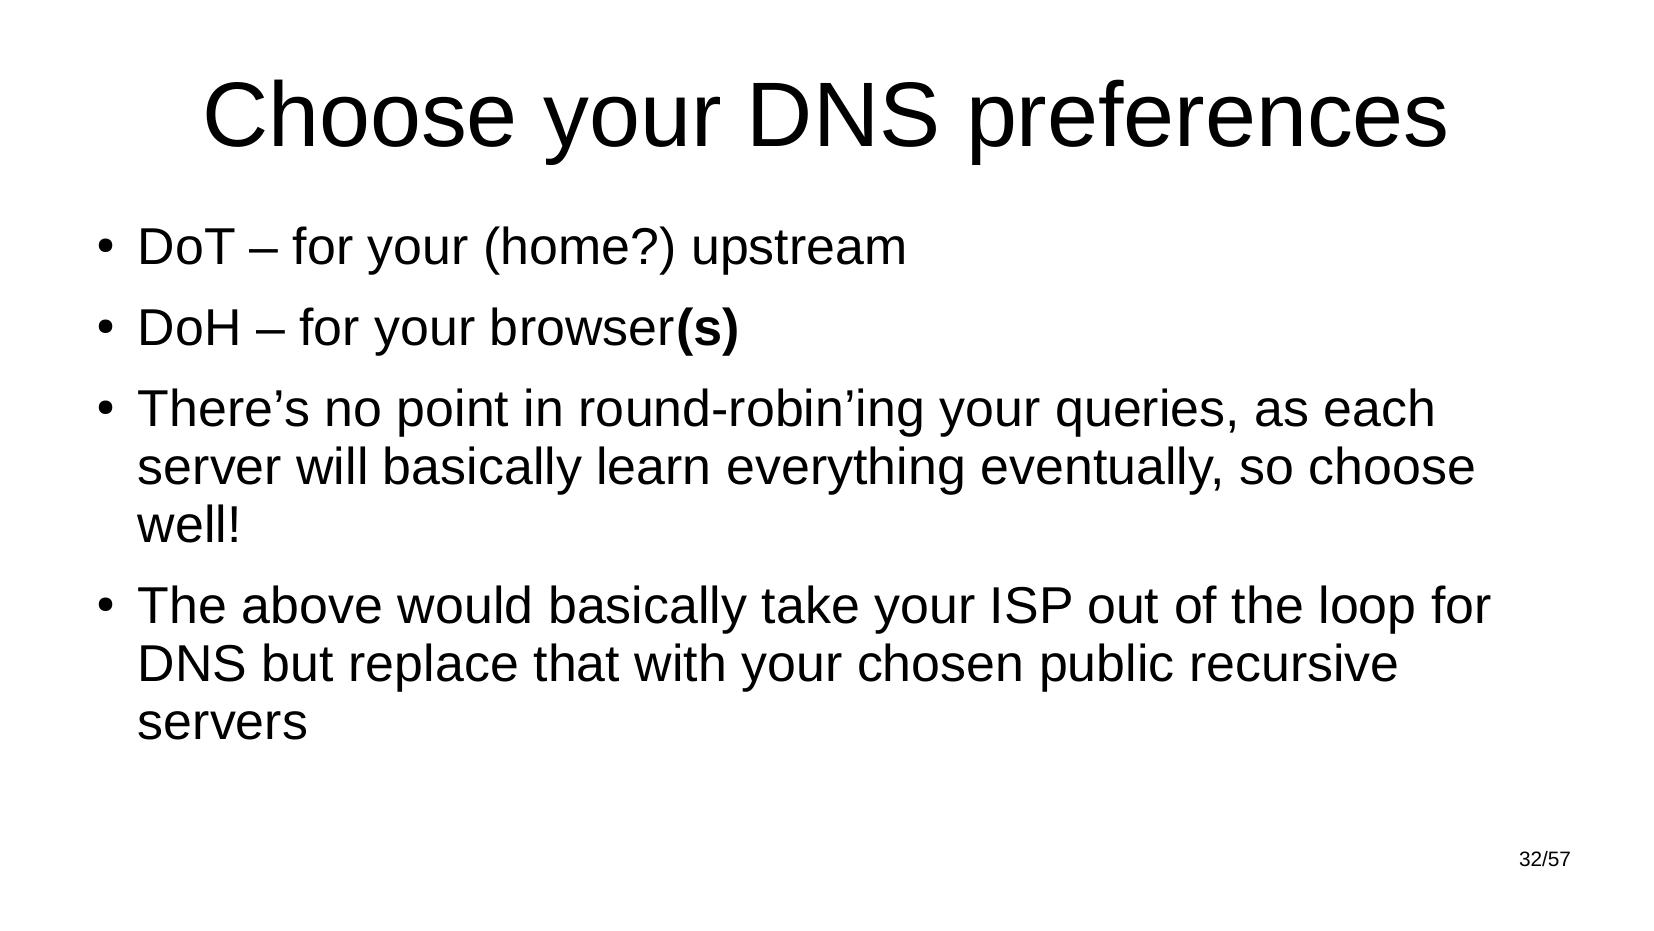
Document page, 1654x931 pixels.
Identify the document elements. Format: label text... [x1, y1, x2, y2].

list DoT – for your (home?) upstream DoH – for your browser(s) There’s no point in round-robin’ing your queries, as each server will basically learn everything eventually, so choose well! The above would basically take your ISP out of the loop for DNS but replace that with your chosen public recursive servers [82, 217, 1571, 758]
title Choose your DNS preferences [82, 37, 1571, 193]
